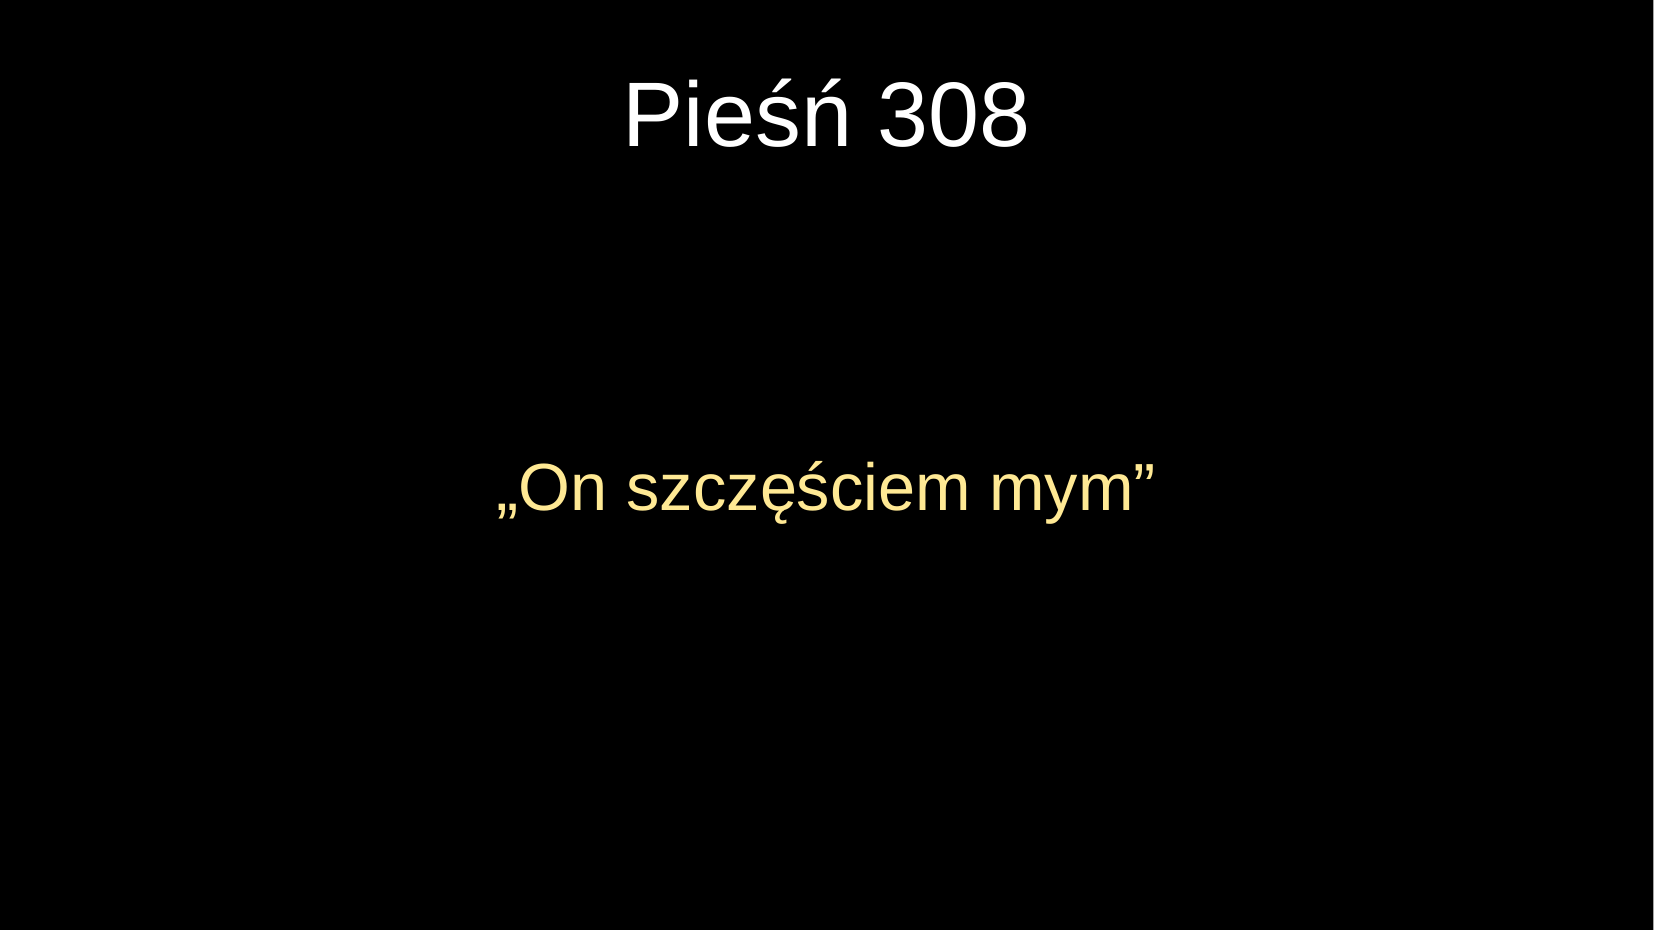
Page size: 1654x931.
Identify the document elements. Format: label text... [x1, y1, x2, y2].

title Pieśń 308 [82, 37, 1571, 193]
subtitle „On szczęściem mym” [82, 217, 1571, 757]
